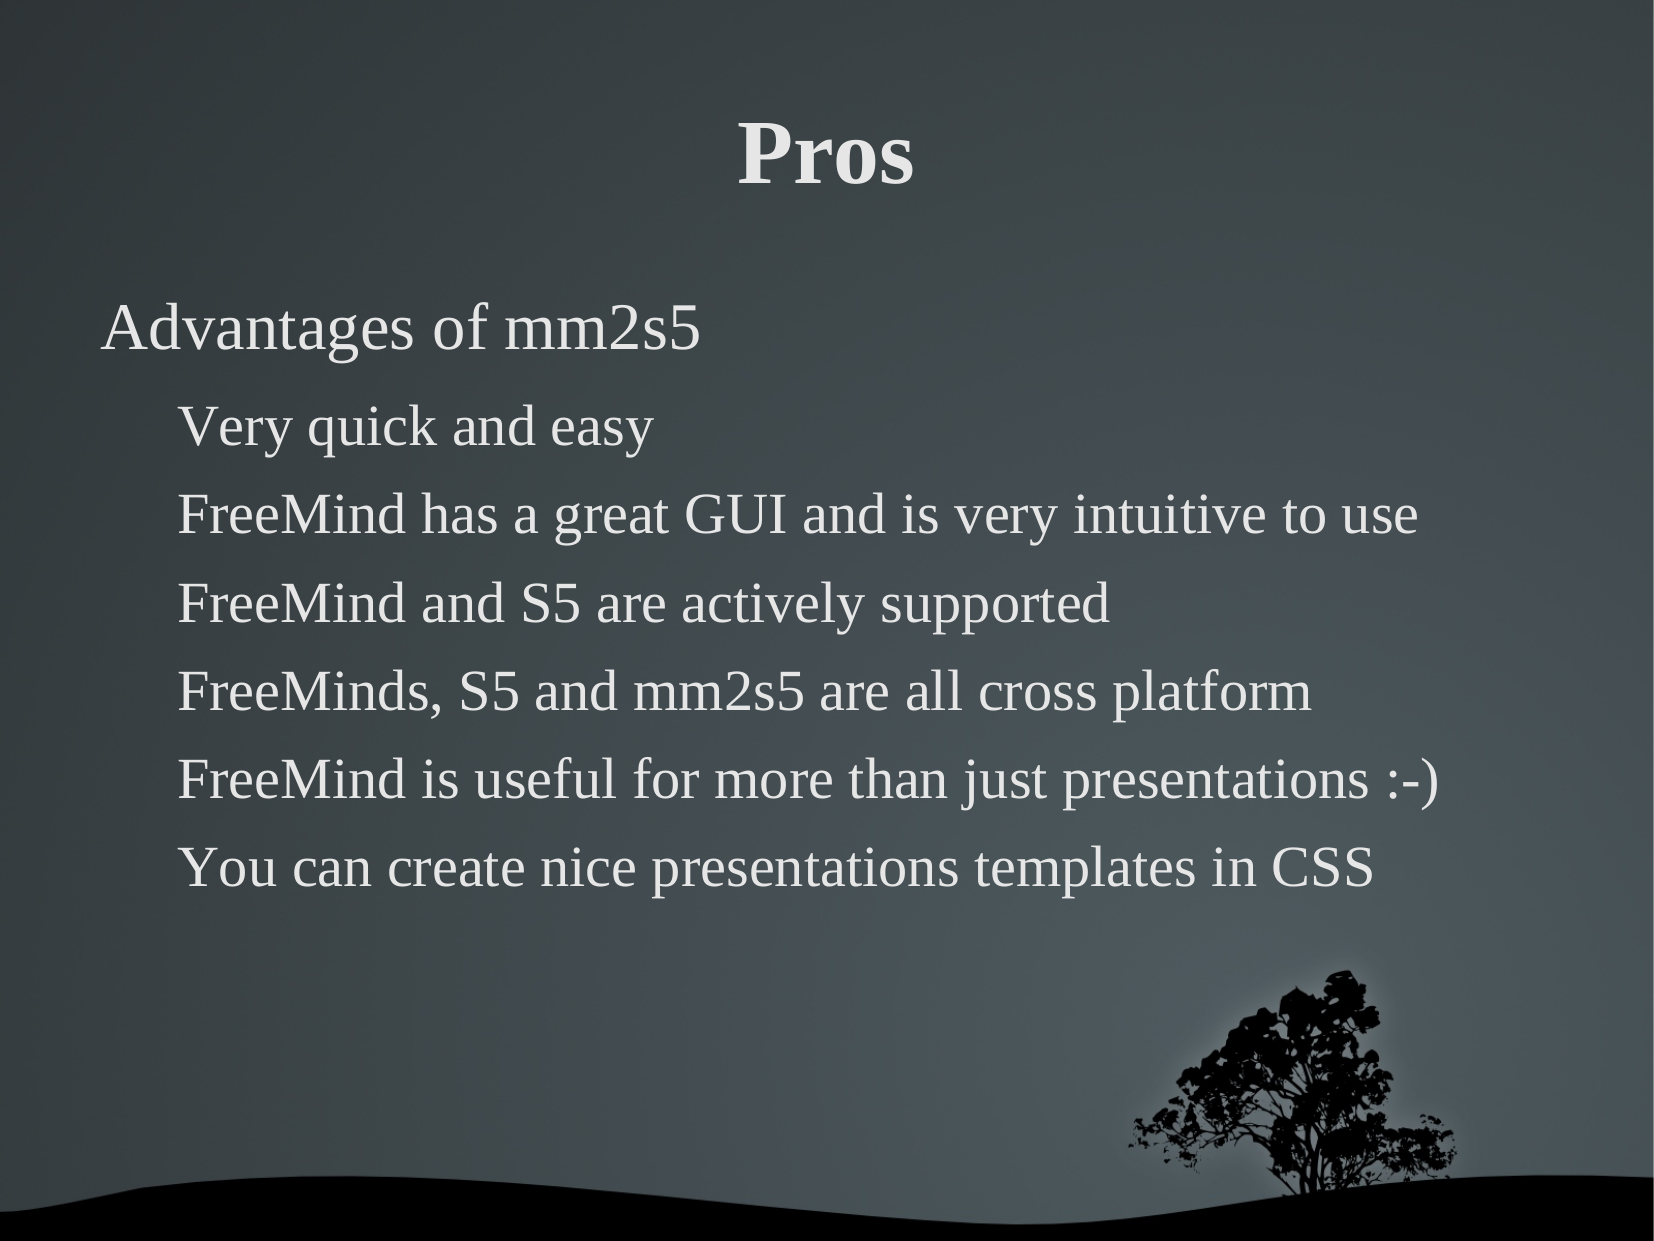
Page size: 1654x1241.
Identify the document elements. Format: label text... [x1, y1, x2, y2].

list Advantages of mm2s5 Very quick and easy FreeMind has a great GUI and is very intuitive to use FreeMind and S5 are actively supported FreeMinds, S5 and mm2s5 are all cross platform FreeMind is useful for more than just presentations :-) You can create nice presentations templates in CSS [82, 290, 1571, 1109]
title Pros [82, 49, 1571, 257]
picture [0, 0, 1654, 1241]
